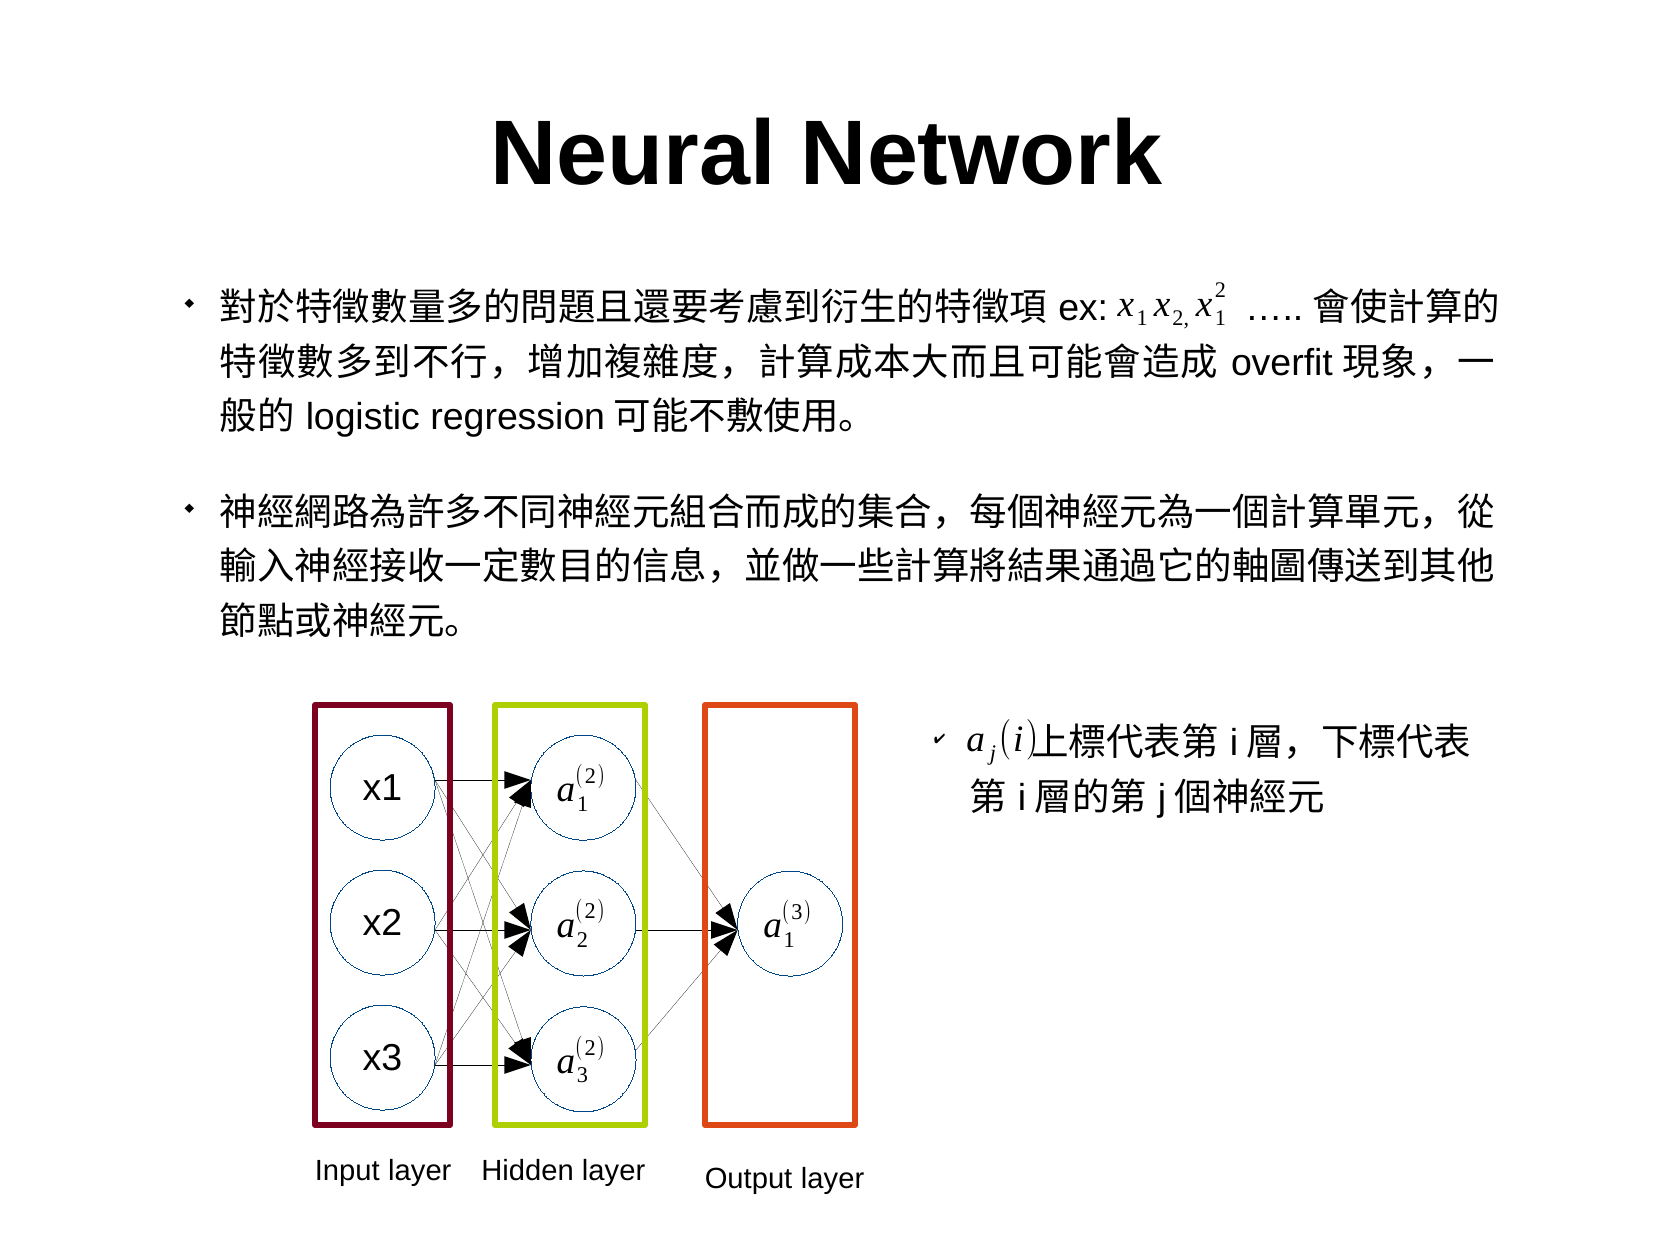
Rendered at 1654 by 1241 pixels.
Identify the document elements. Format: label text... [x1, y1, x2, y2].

text_box Hidden layer [466, 1146, 661, 1194]
text_box 上標代表第i層，下標代表第i層的第j個神經元 [919, 705, 1516, 819]
text_box [495, 705, 646, 1126]
chart [1110, 276, 1232, 331]
text_box 對於特徵數量多的問題且還要考慮到衍生的特徵項ex: …..會使計算的特徵數多到不行，增加複雜度，計算成本大而且可能會造成overfit現象，一般的logistic regression可能不敷使用。 神經網路為許多不同神經元組合而成的集合，每個神經元為一個計算單元，從輸入神經接收一定數目的信息，並做一些計算將結果通過它的軸圖傳送到其他節點或神經元。 [169, 270, 1516, 623]
chart [960, 716, 1045, 766]
text_box [705, 705, 856, 1126]
text_box Input layer [300, 1146, 466, 1194]
title Neural Network [82, 49, 1571, 257]
text_box [315, 705, 451, 1126]
text_box Output layer [690, 1155, 880, 1203]
